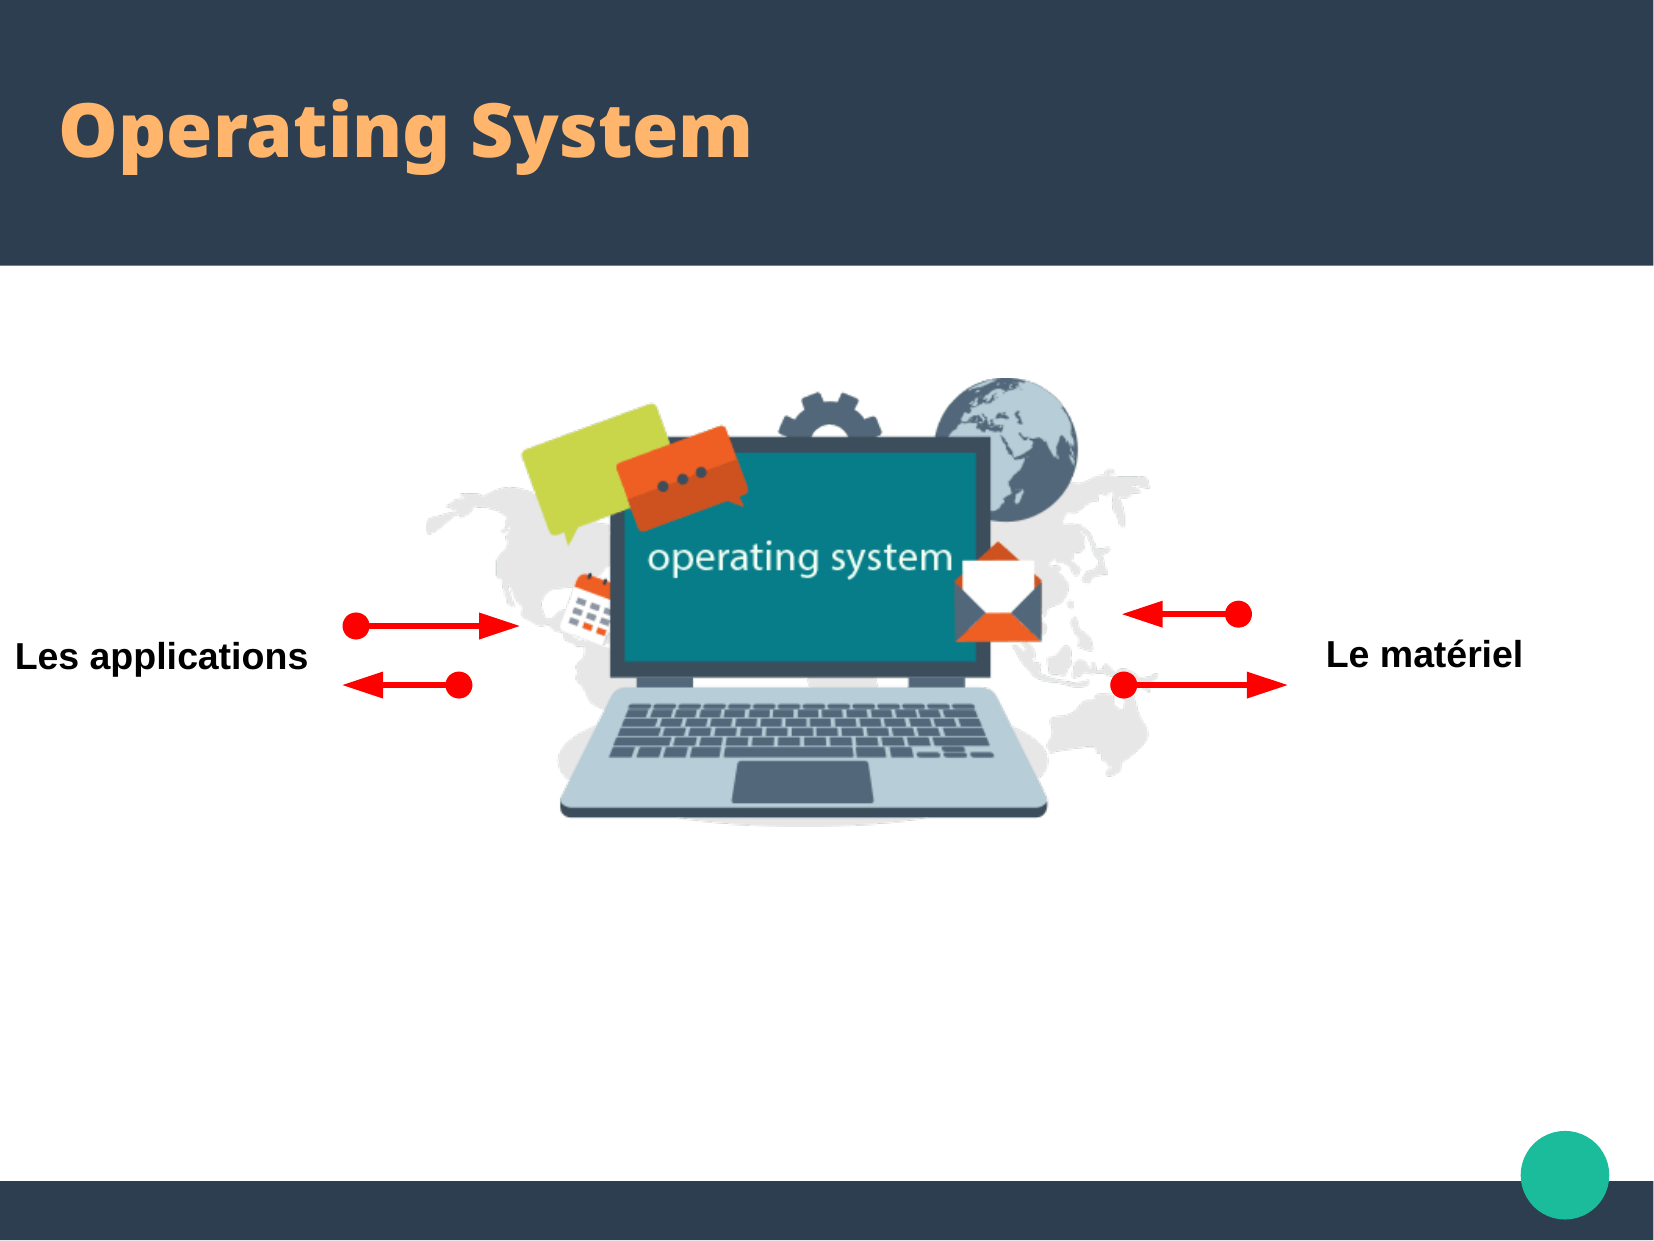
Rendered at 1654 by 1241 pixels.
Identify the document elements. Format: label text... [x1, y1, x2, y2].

text_box Le matériel [1311, 625, 1654, 683]
text_box Les applications [0, 628, 391, 686]
picture [426, 378, 1158, 827]
title Operating System [59, 49, 1595, 207]
